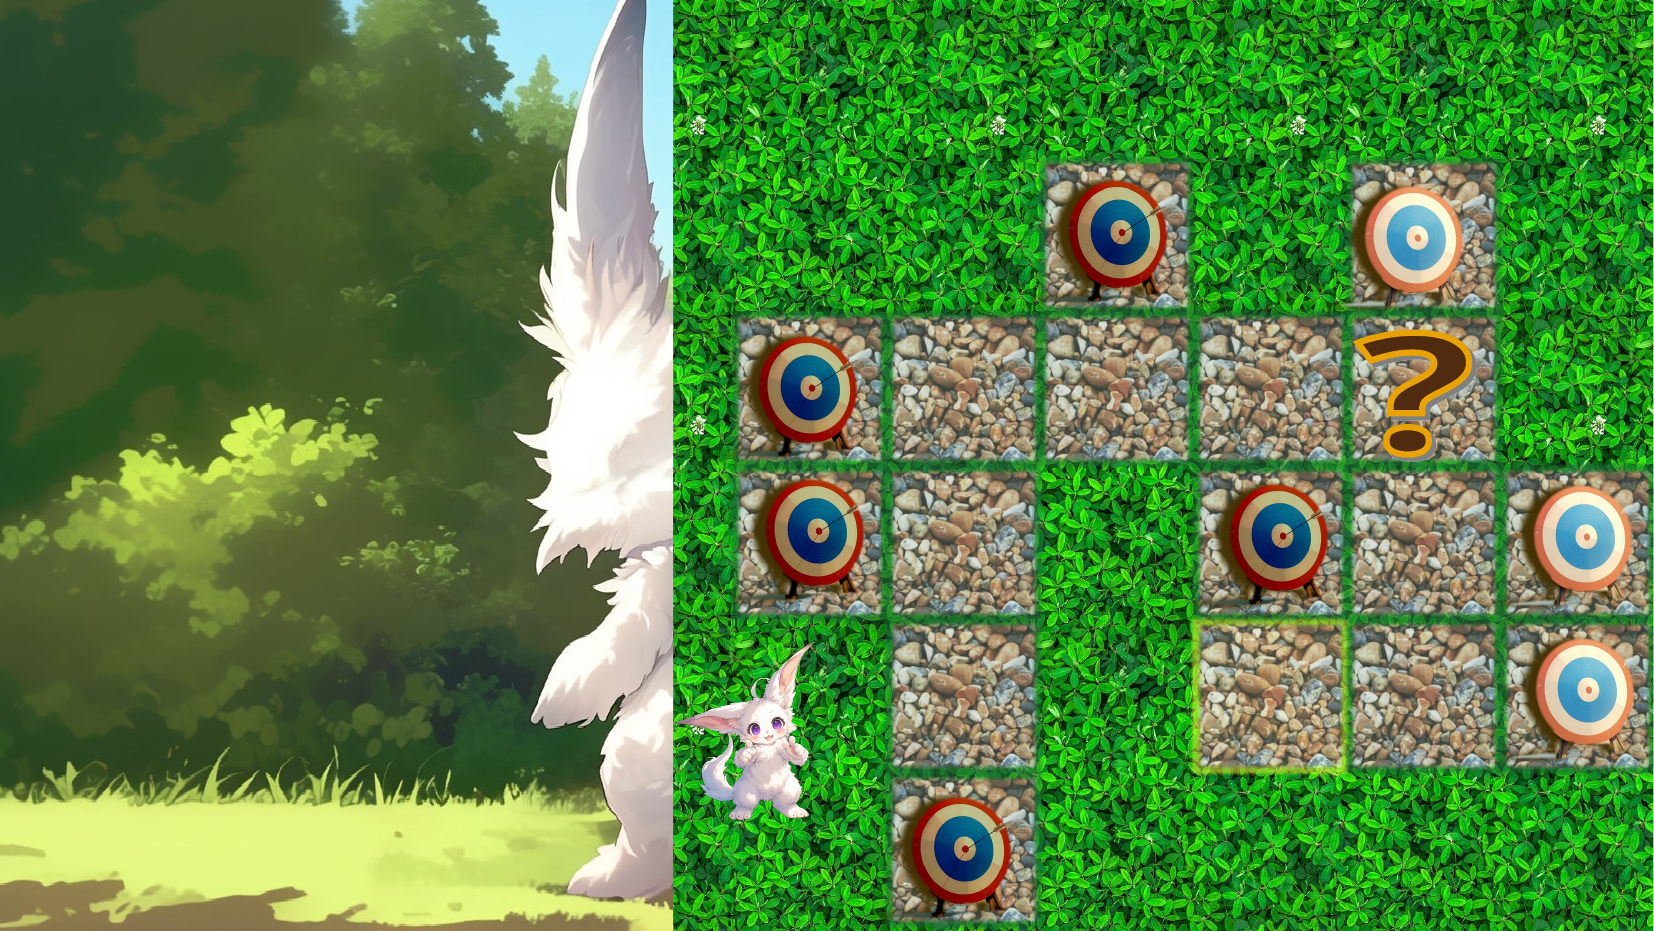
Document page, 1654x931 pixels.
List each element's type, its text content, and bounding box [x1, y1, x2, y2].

text_box [1198, 606, 1344, 616]
text_box [1351, 623, 1497, 769]
picture [1204, 455, 1355, 606]
text_box [891, 469, 1037, 616]
text_box [1351, 469, 1497, 616]
picture [1339, 157, 1490, 308]
text_box [737, 601, 883, 616]
text_box [890, 623, 1037, 768]
text_box [1201, 627, 1340, 765]
picture [1510, 609, 1654, 760]
picture [1043, 152, 1194, 303]
text_box [890, 315, 1037, 462]
text_box [1045, 303, 1190, 309]
text_box [1478, 162, 1497, 309]
text_box ? [1357, 332, 1470, 414]
text_box [1044, 316, 1190, 462]
text_box [1197, 315, 1344, 456]
picture [733, 307, 891, 601]
text_box ? [1386, 427, 1429, 455]
picture [0, 0, 854, 931]
picture [886, 768, 1037, 919]
text_box [893, 919, 1037, 923]
text_box [1505, 760, 1651, 769]
text_box [1351, 316, 1497, 462]
picture [1508, 456, 1654, 607]
text_box [674, 0, 1654, 931]
